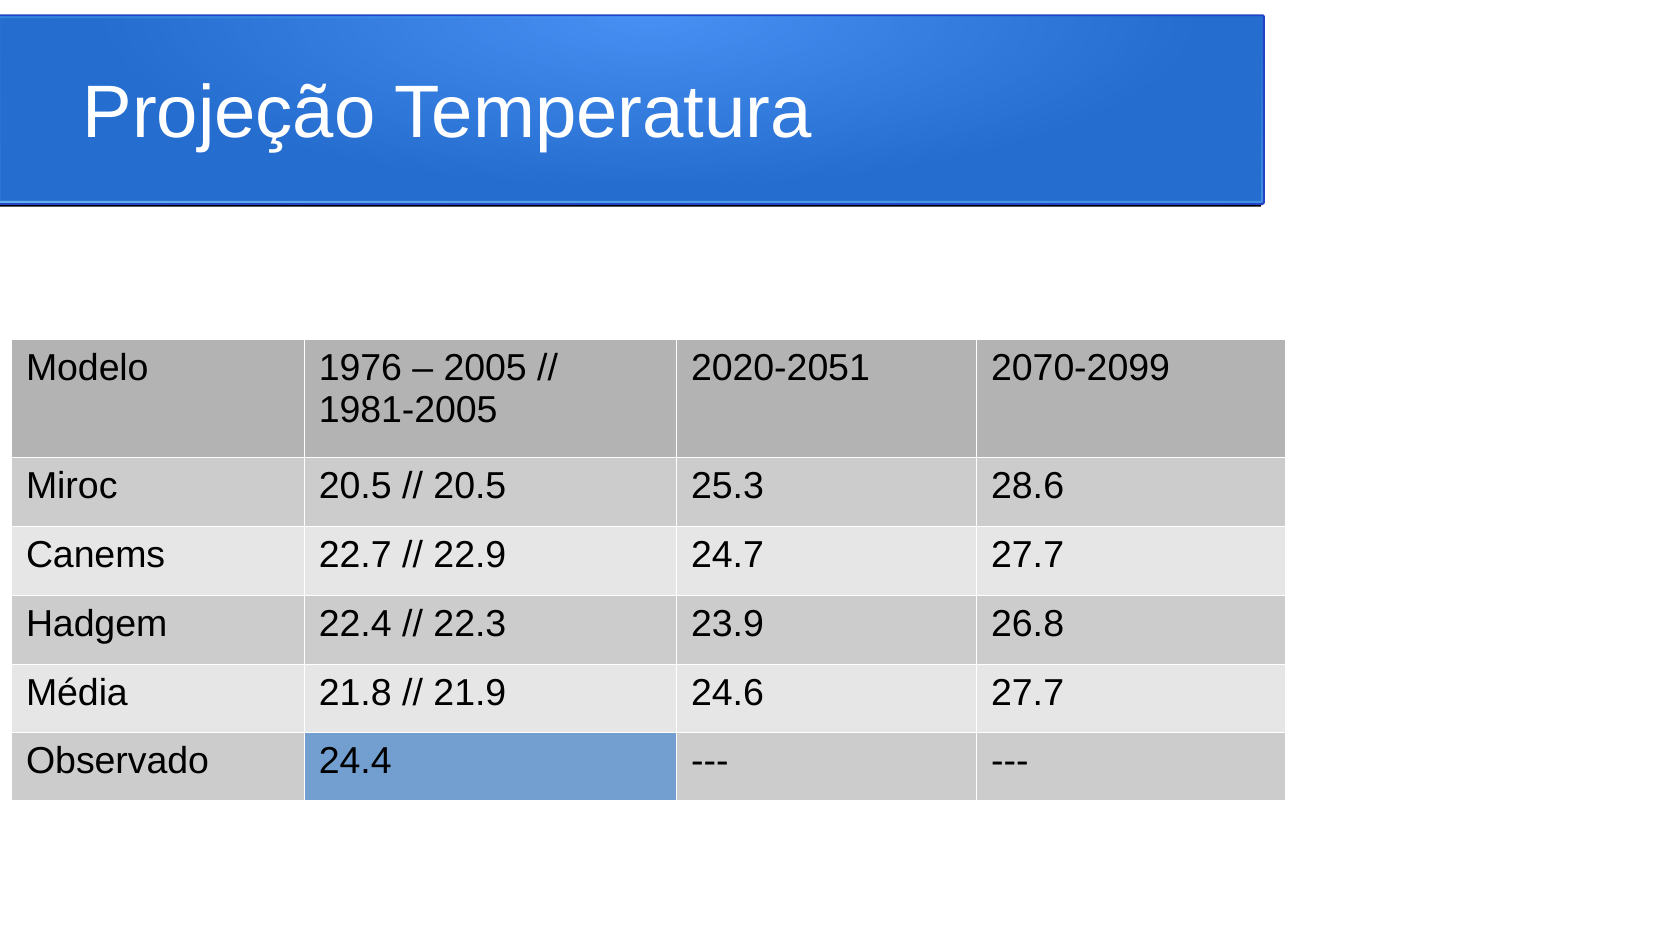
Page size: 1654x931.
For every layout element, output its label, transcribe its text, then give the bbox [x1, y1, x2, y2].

table_cell 24.6 [677, 665, 976, 732]
title Projeção Temperatura [82, 29, 1235, 196]
table_cell Observado [12, 733, 304, 800]
table_cell 22.7 // 22.9 [305, 527, 676, 595]
table_cell 27.7 [977, 527, 1285, 595]
table_cell 23.9 [677, 596, 976, 664]
table_header Modelo [12, 340, 304, 457]
table_cell Hadgem [12, 596, 304, 664]
table_cell 20.5 // 20.5 [305, 458, 676, 526]
table_cell Miroc [12, 458, 304, 526]
table_cell 28.6 [977, 458, 1285, 526]
table_cell Média [12, 665, 304, 732]
table_cell --- [677, 733, 976, 800]
table_cell 22.4 // 22.3 [305, 596, 676, 664]
table_header 2020-2051 [677, 340, 976, 457]
table_cell 25.3 [677, 458, 976, 526]
table_cell Canems [12, 527, 304, 595]
table_cell 24.4 [305, 733, 676, 800]
table_header 1976 – 2005 // 1981-2005 [305, 340, 676, 457]
table_cell 27.7 [977, 665, 1285, 732]
table_header 2070-2099 [977, 340, 1285, 457]
table_cell 24.7 [677, 527, 976, 595]
table_cell --- [977, 733, 1285, 800]
table_cell 26.8 [977, 596, 1285, 664]
table_cell 21.8 // 21.9 [305, 665, 676, 732]
